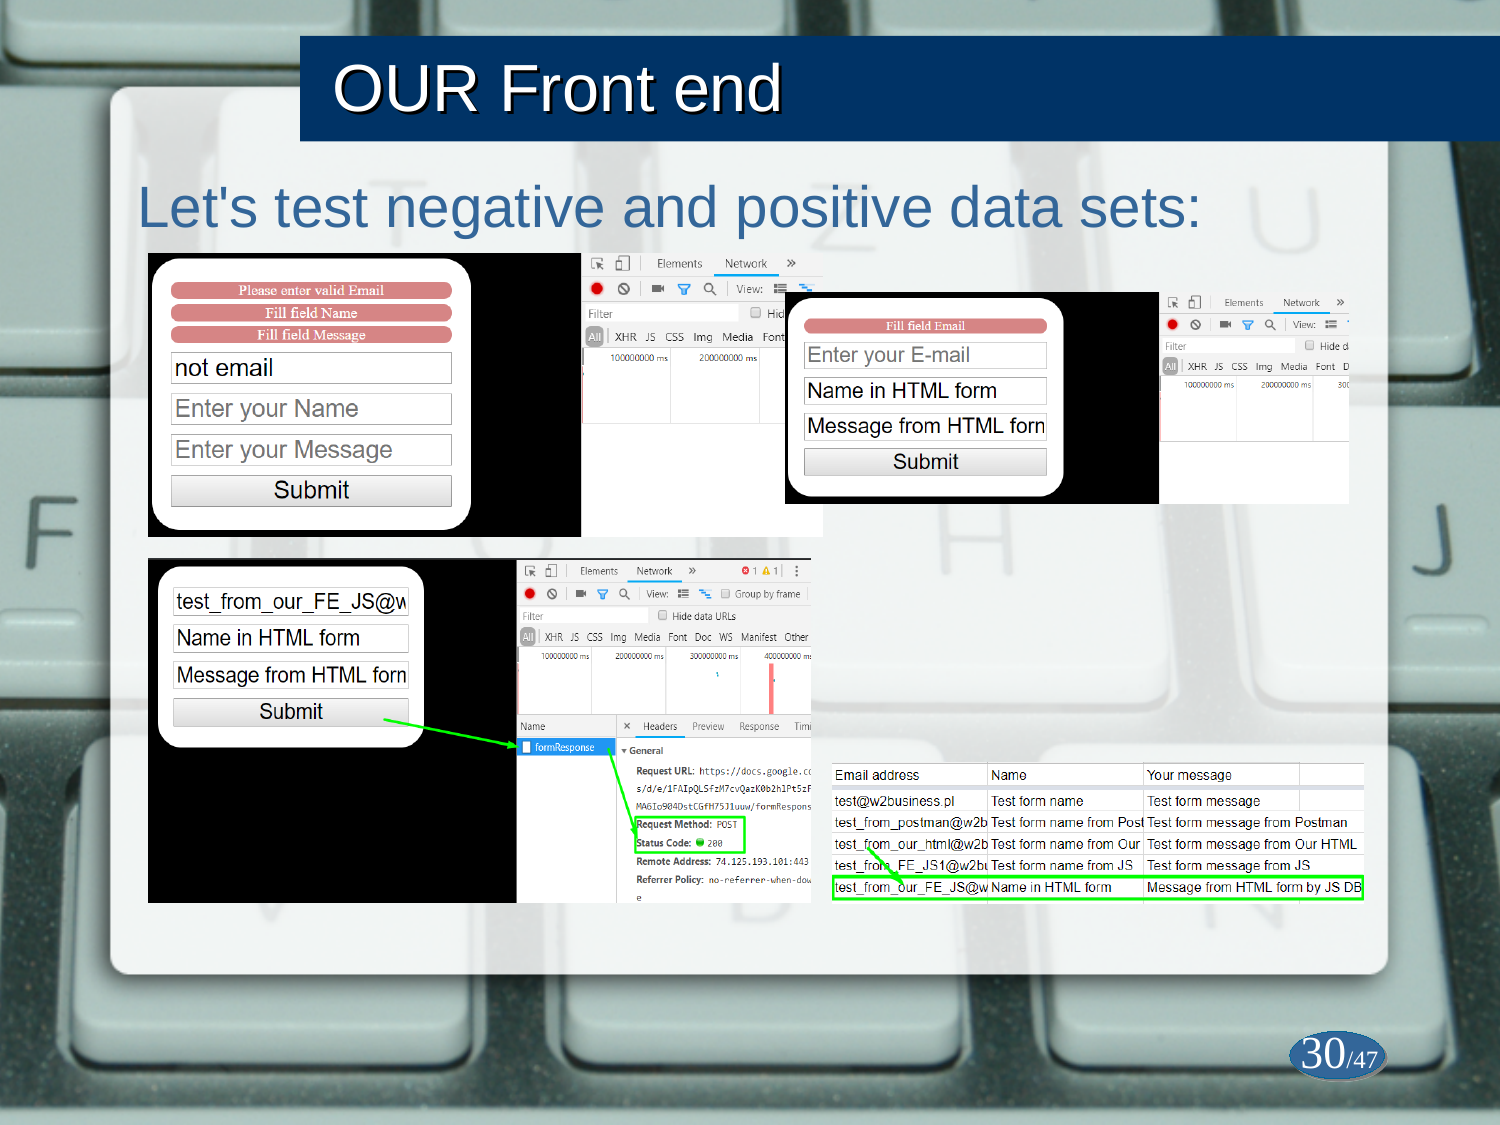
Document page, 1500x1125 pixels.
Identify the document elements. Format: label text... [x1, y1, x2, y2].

title OUR Front end [300, 35, 1500, 142]
title Let's test negative and positive data sets: [122, 167, 1384, 248]
picture [0, 0, 1500, 1125]
